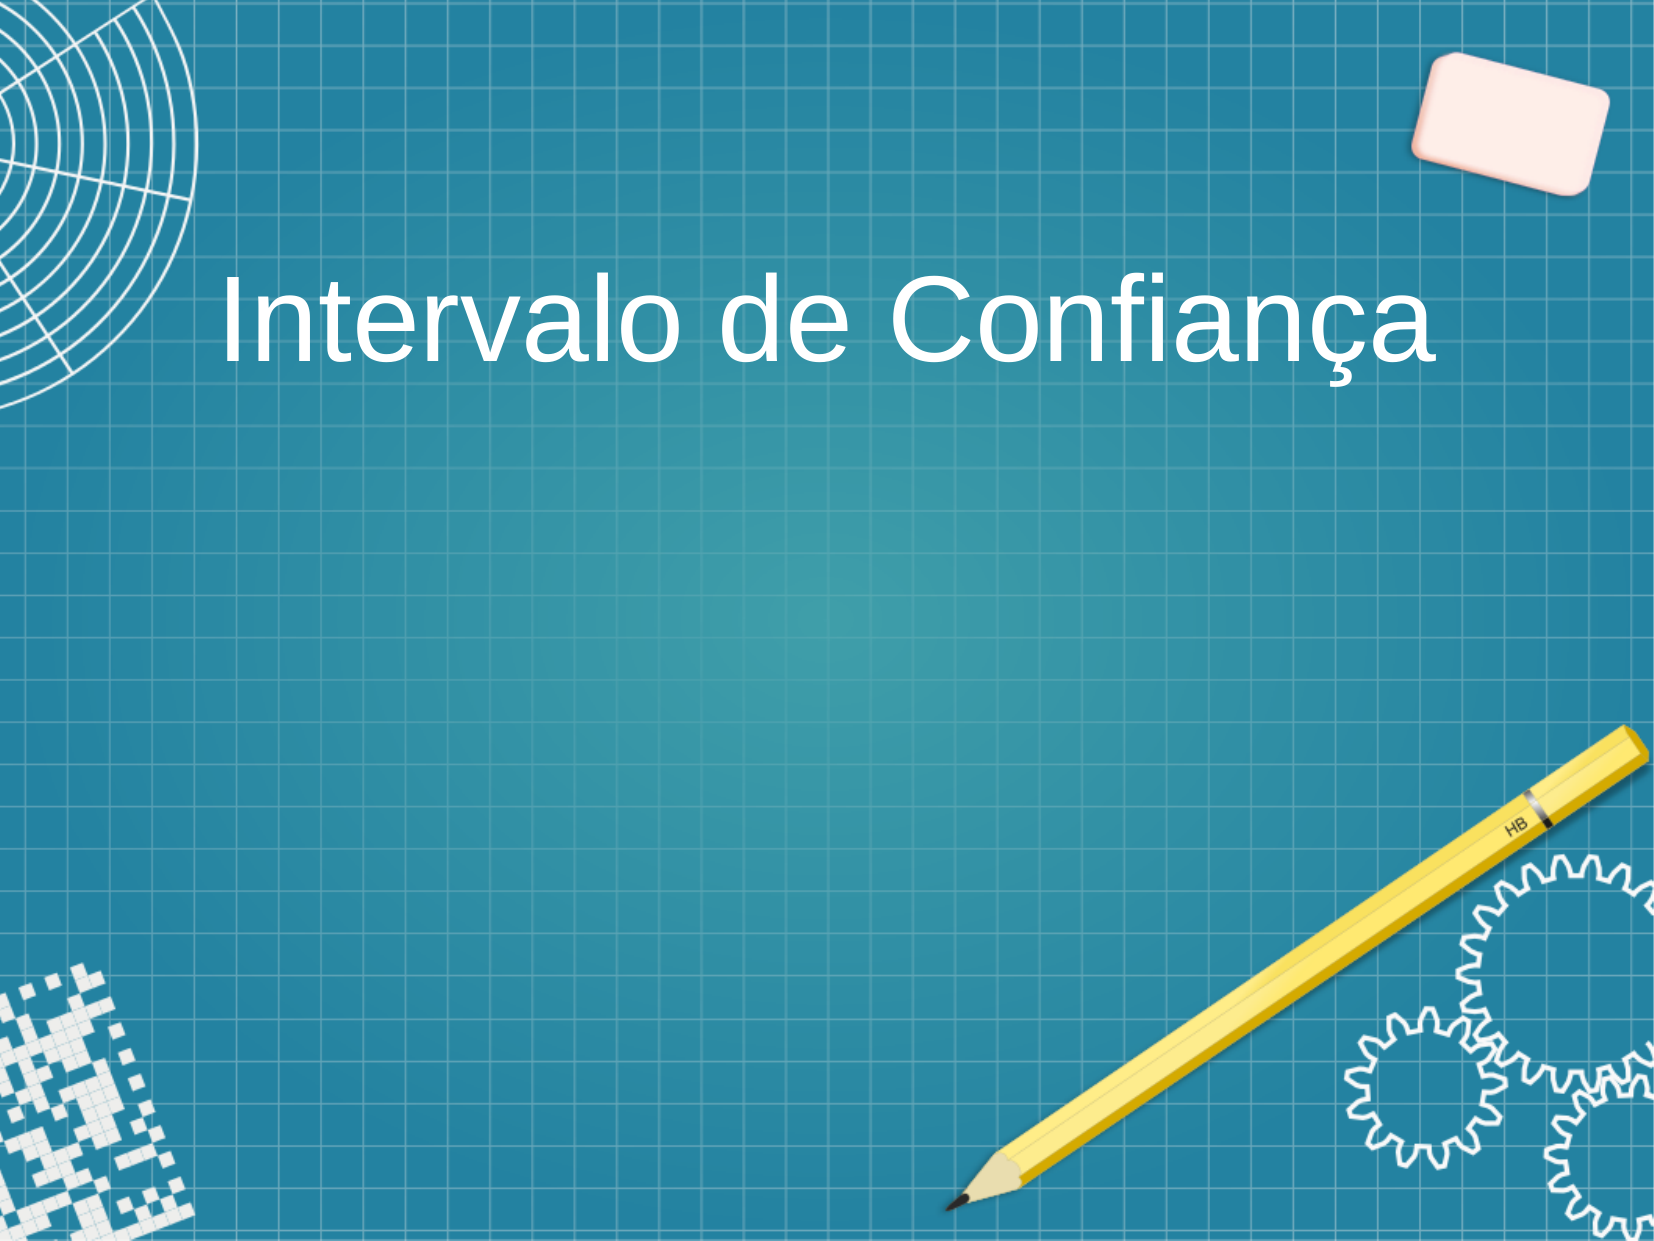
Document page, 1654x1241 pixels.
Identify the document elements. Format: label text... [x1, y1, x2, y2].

title Intervalo de Confiança [82, 177, 1571, 461]
picture [0, 0, 1654, 1241]
